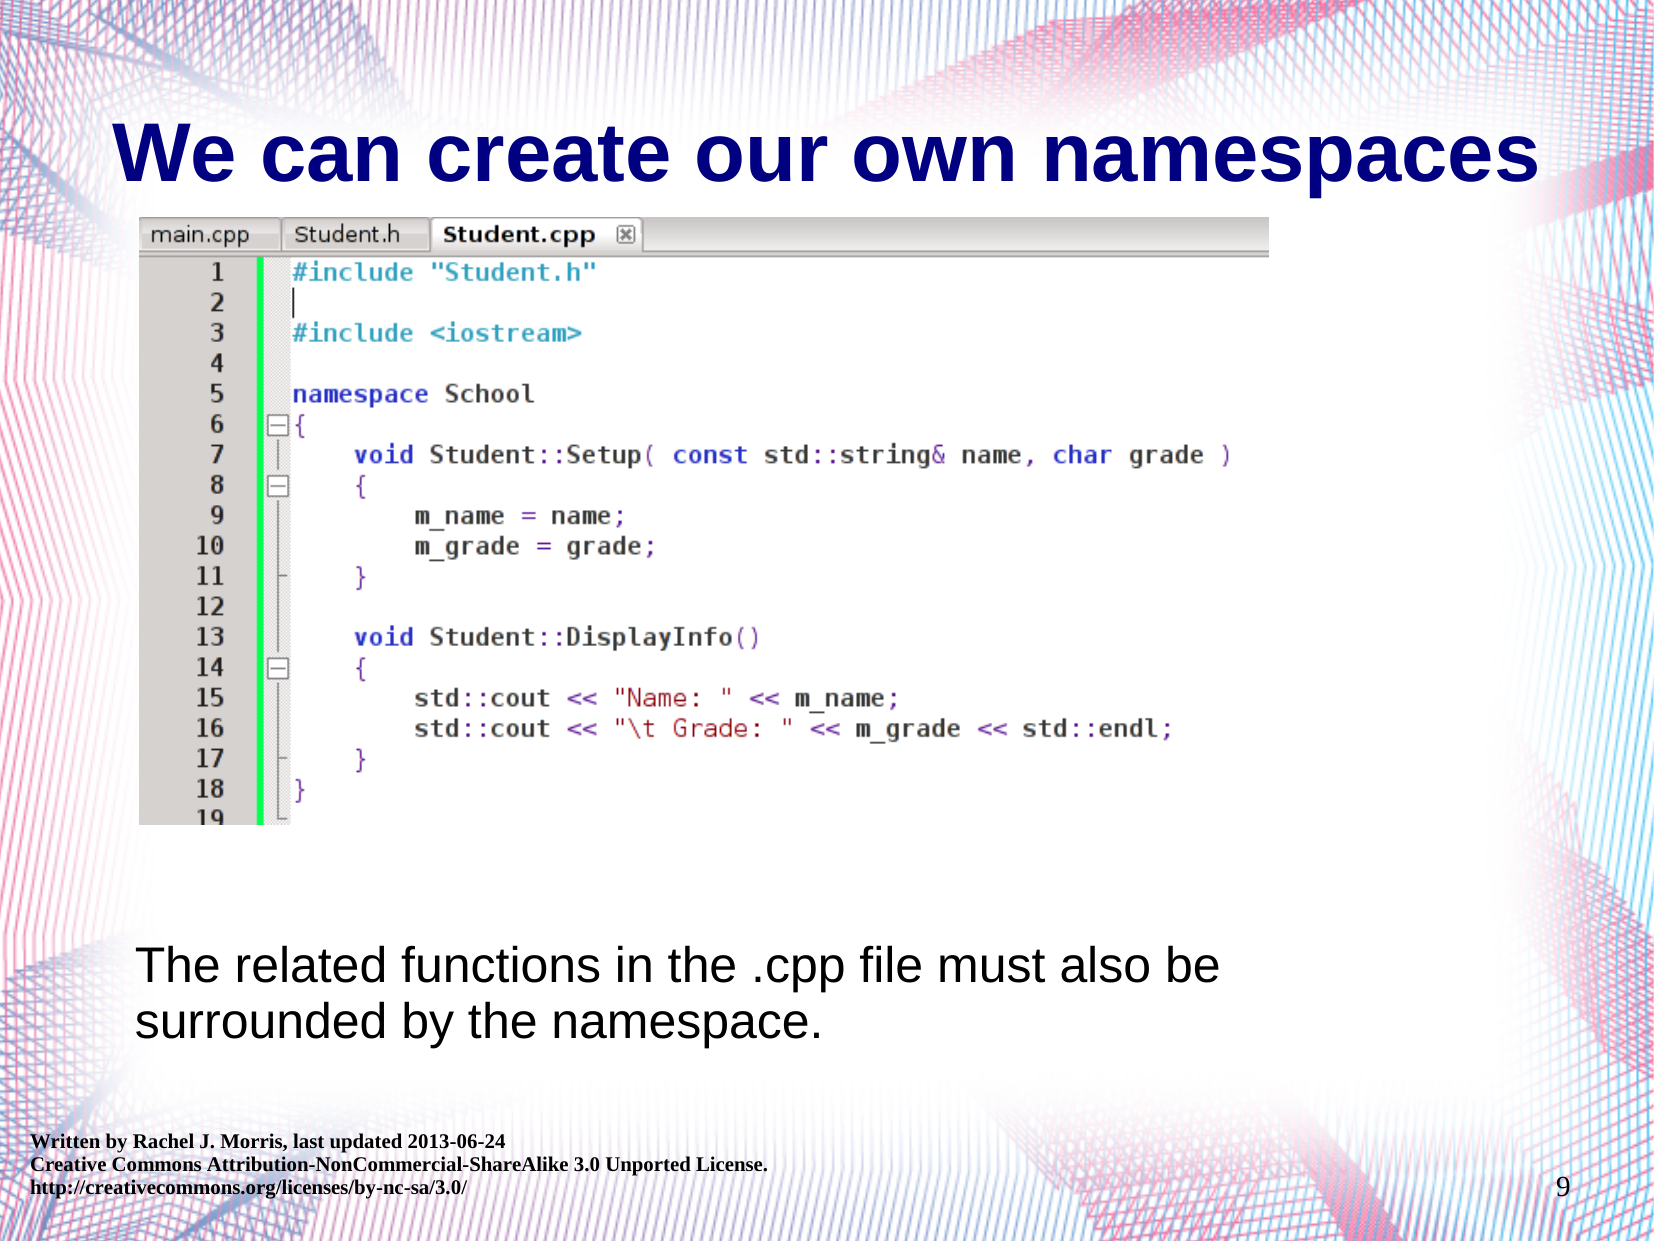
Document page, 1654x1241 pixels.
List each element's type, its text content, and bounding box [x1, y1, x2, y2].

picture [0, 0, 1654, 1241]
title We can create our own namespaces [82, 49, 1571, 257]
text_box The related functions in the .cpp file must also be surrounded by the namespace. [120, 930, 1456, 1057]
